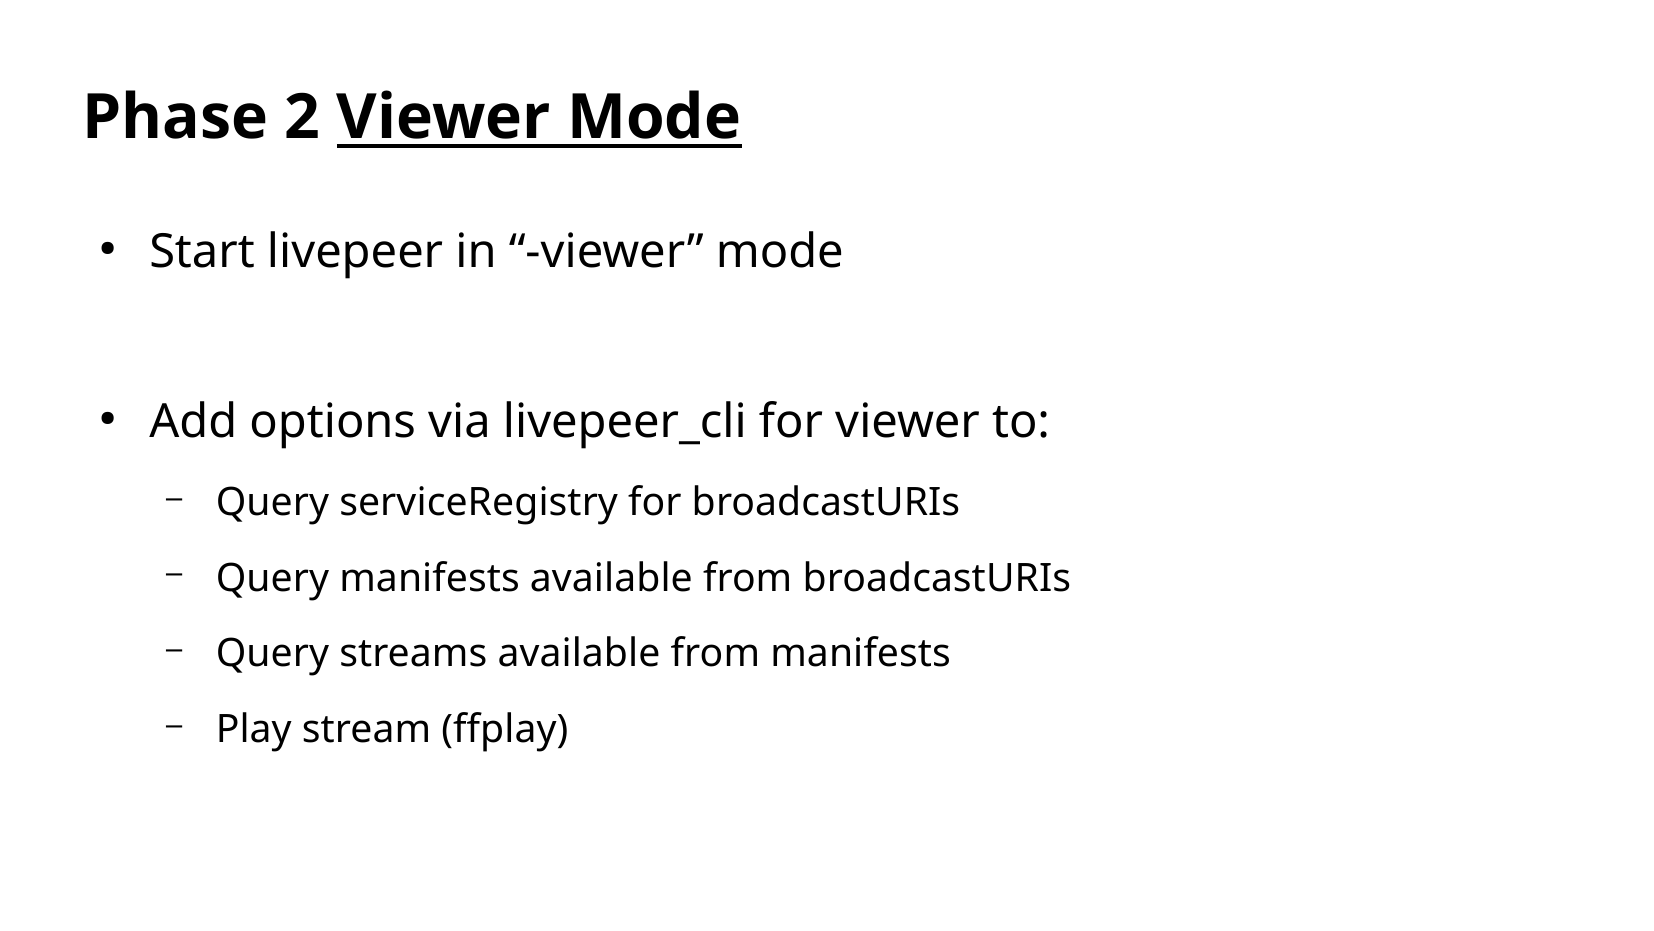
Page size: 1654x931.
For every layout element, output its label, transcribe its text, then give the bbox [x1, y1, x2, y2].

list Start livepeer in “-viewer” mode Add options via livepeer_cli for viewer to: Query serviceRegistry for broadcastURIs Query manifests available from broadcastURIs Query streams available from manifests Play stream (ffplay) [82, 217, 1571, 758]
title Phase 2 Viewer Mode [82, 37, 1571, 193]
